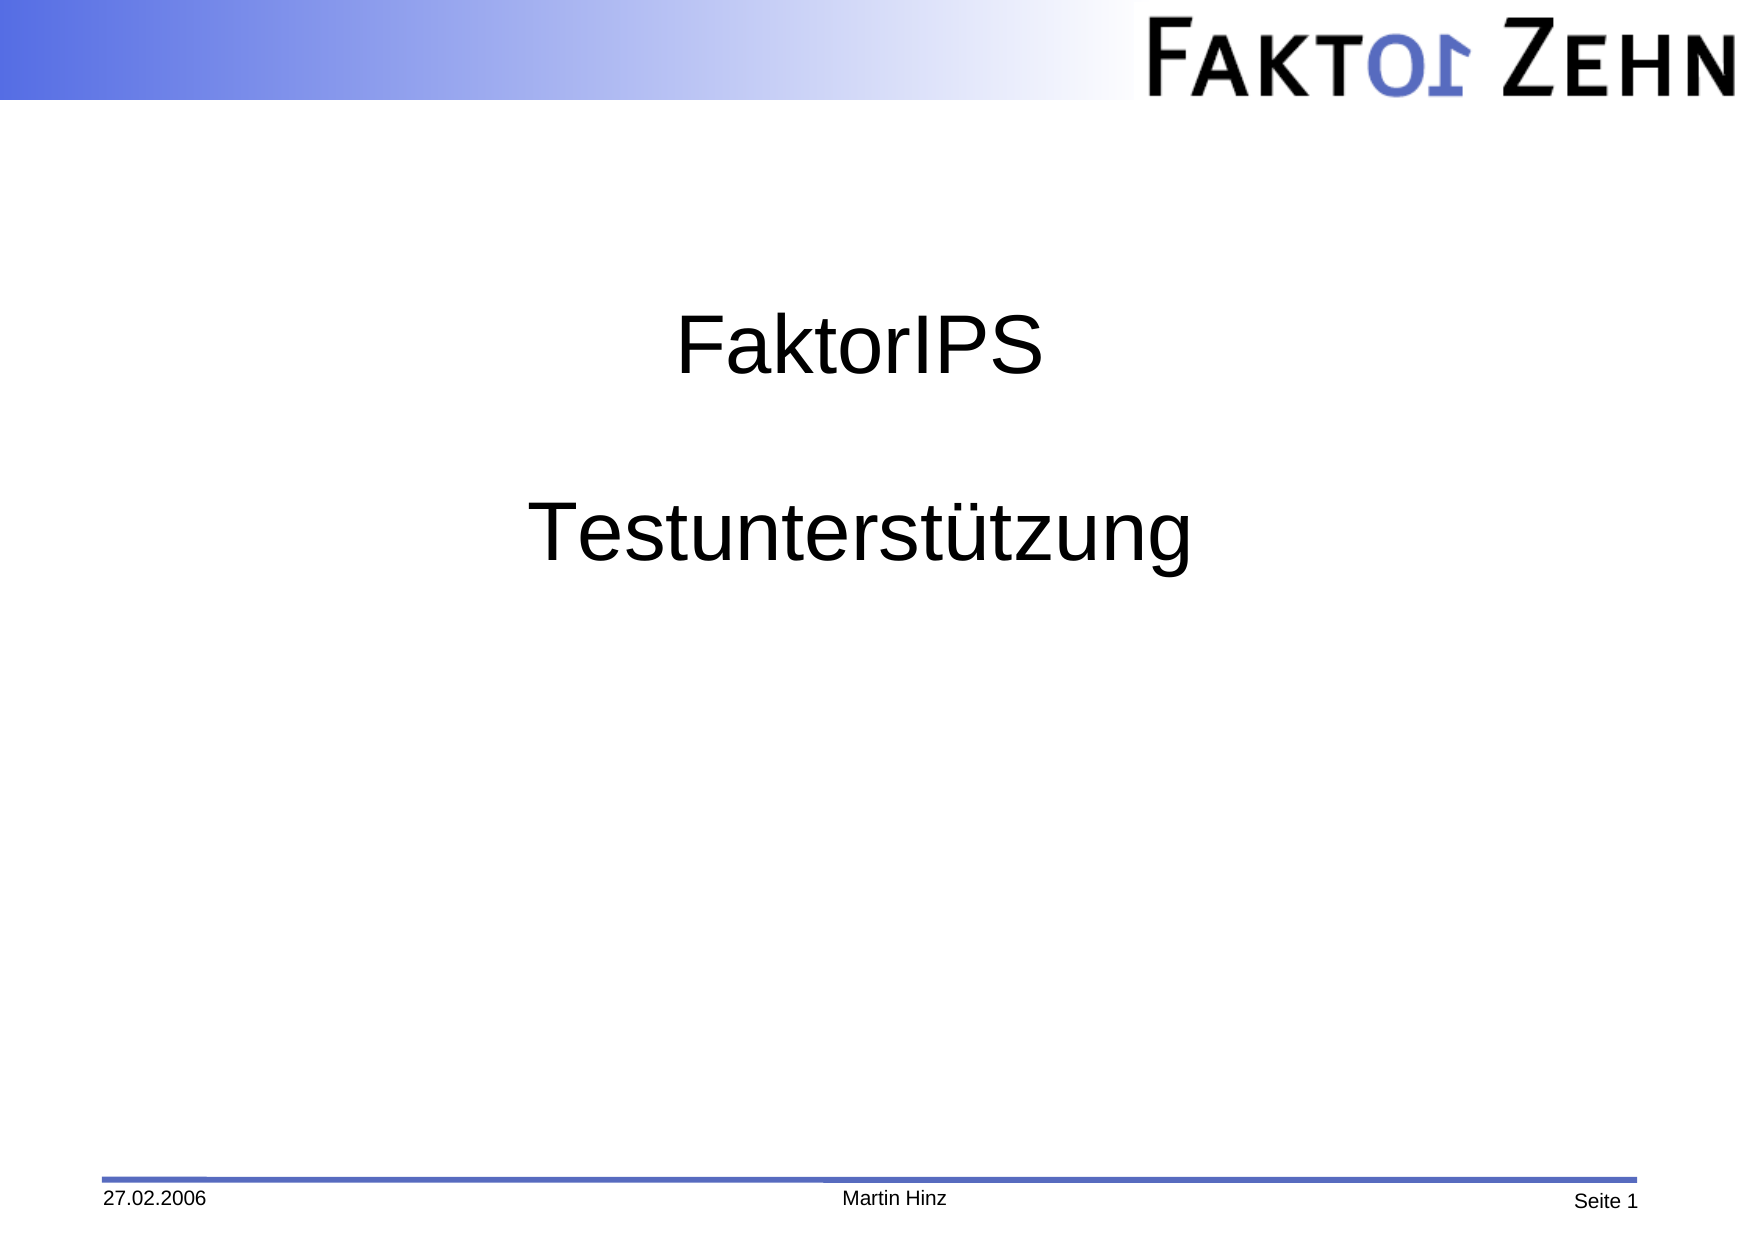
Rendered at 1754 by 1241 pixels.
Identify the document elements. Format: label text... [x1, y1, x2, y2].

picture [1133, 2, 1749, 105]
title FaktorIPS Testunterstützung [162, 298, 1559, 764]
